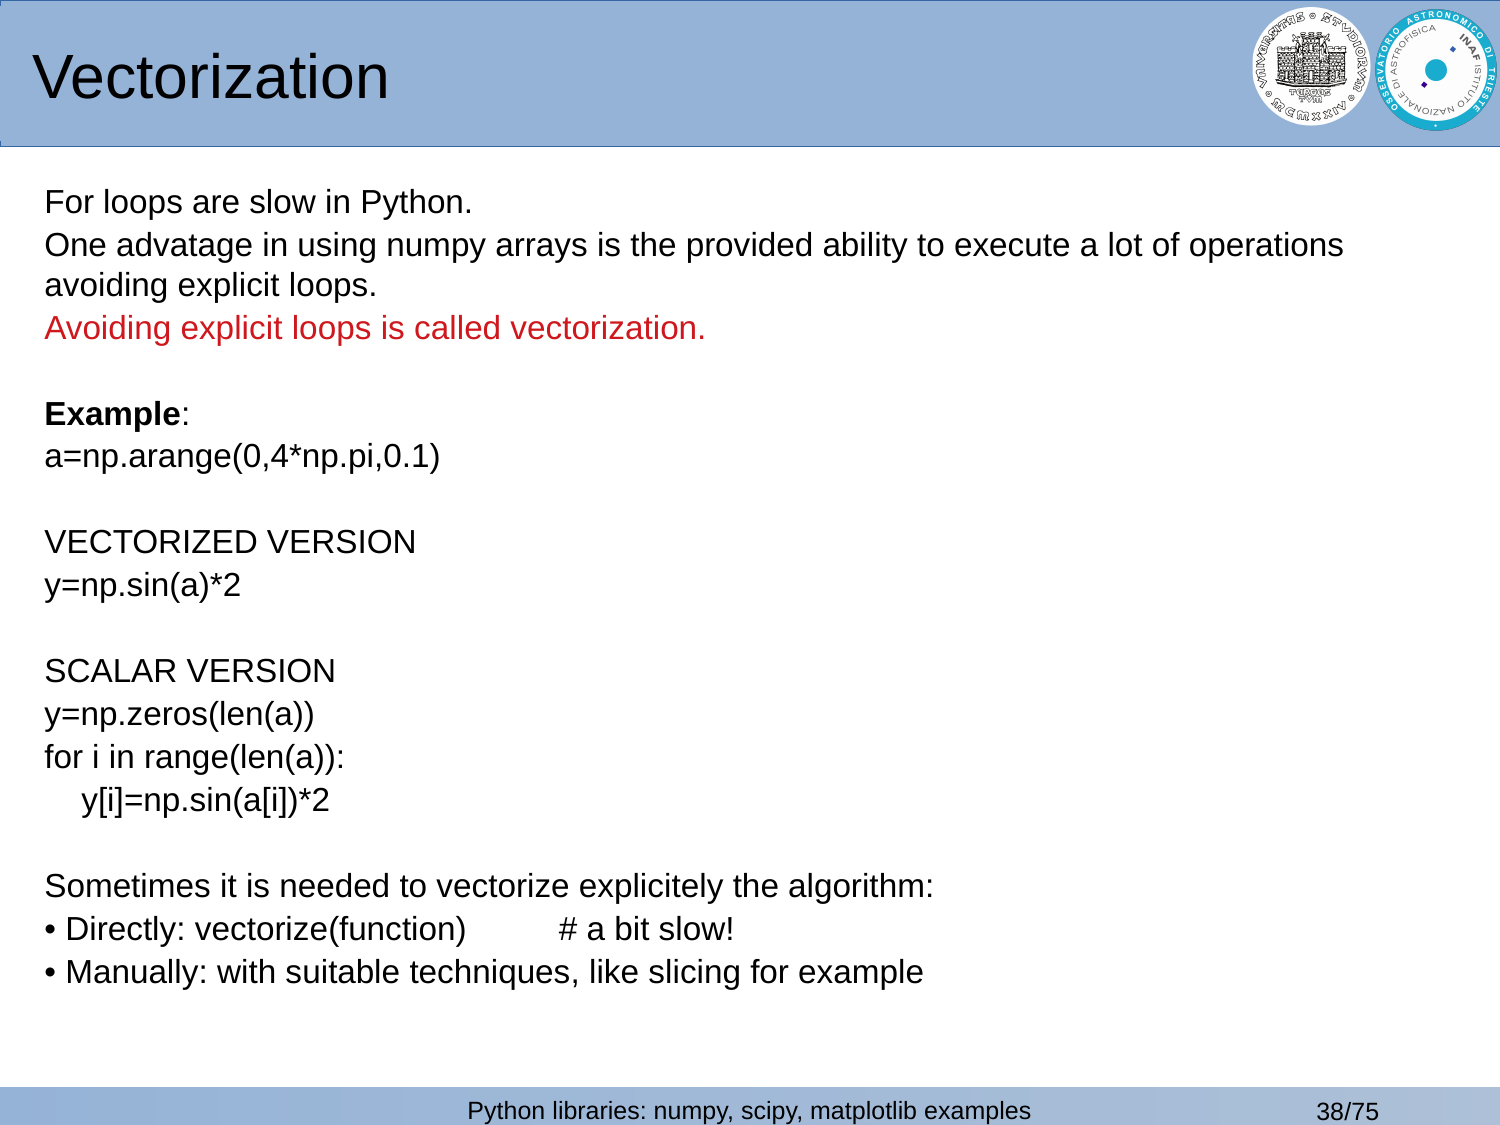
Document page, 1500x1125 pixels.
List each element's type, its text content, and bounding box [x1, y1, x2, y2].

text_box Vectorization [0, 5, 1253, 141]
picture [1253, 0, 1500, 156]
list For loops are slow in Python. One advatage in using numpy arrays is the provided ability to execute a lot of operations avoiding explicit loops. Avoiding explicit loops is called vectorization. Example: a=np.arange(0,4*np.pi,0.1) VECTORIZED VERSION y=np.sin(a)*2 SCALAR VERSION y=np.zeros(len(a)) for i in range(len(a)): y[i]=np.sin(a[i])*2 Sometimes it is needed to vectorize explicitely the algorithm: • Directly: vectorize(function) # a bit slow! • Manually: with suitable techniques, like slicing for example [29, 172, 1479, 1052]
